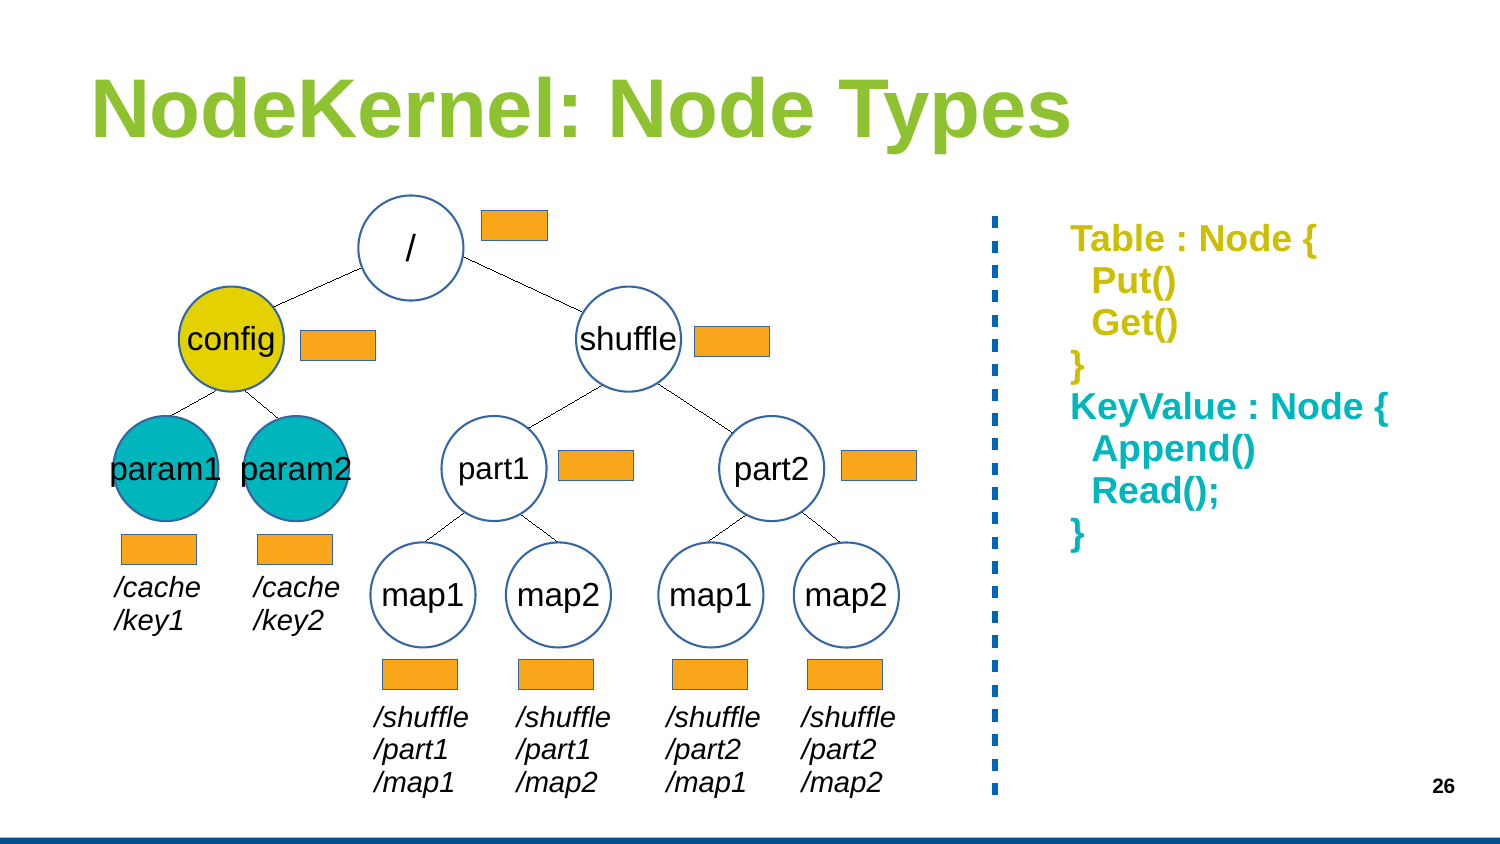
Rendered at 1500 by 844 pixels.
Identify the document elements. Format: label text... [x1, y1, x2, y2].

text_box /cache /key2 [239, 564, 367, 655]
text_box /shuffle /part1 /map2 [501, 693, 629, 807]
text_box [121, 534, 197, 565]
text_box part2 [719, 416, 825, 522]
text_box / [358, 195, 464, 301]
text_box [300, 330, 376, 361]
text_box map1 [658, 542, 764, 648]
text_box /shuffle /part1 /map1 [359, 693, 487, 807]
text_box /shuffle /part2 /map1 [651, 693, 779, 807]
text_box /shuffle /part2 /map2 [786, 693, 914, 807]
text_box part1 [441, 415, 547, 522]
text_box param1 [114, 464, 123, 478]
text_box [694, 326, 770, 357]
text_box param2 [244, 464, 253, 478]
title NodeKernel: Node Types [75, 33, 1426, 175]
text_box [257, 534, 333, 565]
text_box [672, 659, 748, 690]
text_box param1 [113, 416, 219, 522]
text_box param2 [338, 466, 349, 478]
text_box Table : Node { Put() Get() } KeyValue : Node { Append() Read(); } [1055, 210, 1454, 687]
text_box param2 [244, 416, 348, 522]
text_box /cache /key1 [100, 564, 227, 655]
text_box shuffle [576, 286, 682, 392]
text_box [382, 659, 458, 690]
text_box map1 [370, 542, 476, 648]
text_box [807, 659, 883, 690]
text_box [481, 210, 548, 241]
text_box config [178, 286, 284, 392]
text_box [558, 450, 634, 481]
text_box map2 [505, 542, 611, 648]
text_box map2 [793, 542, 899, 648]
text_box [841, 450, 917, 481]
text_box [518, 659, 594, 690]
